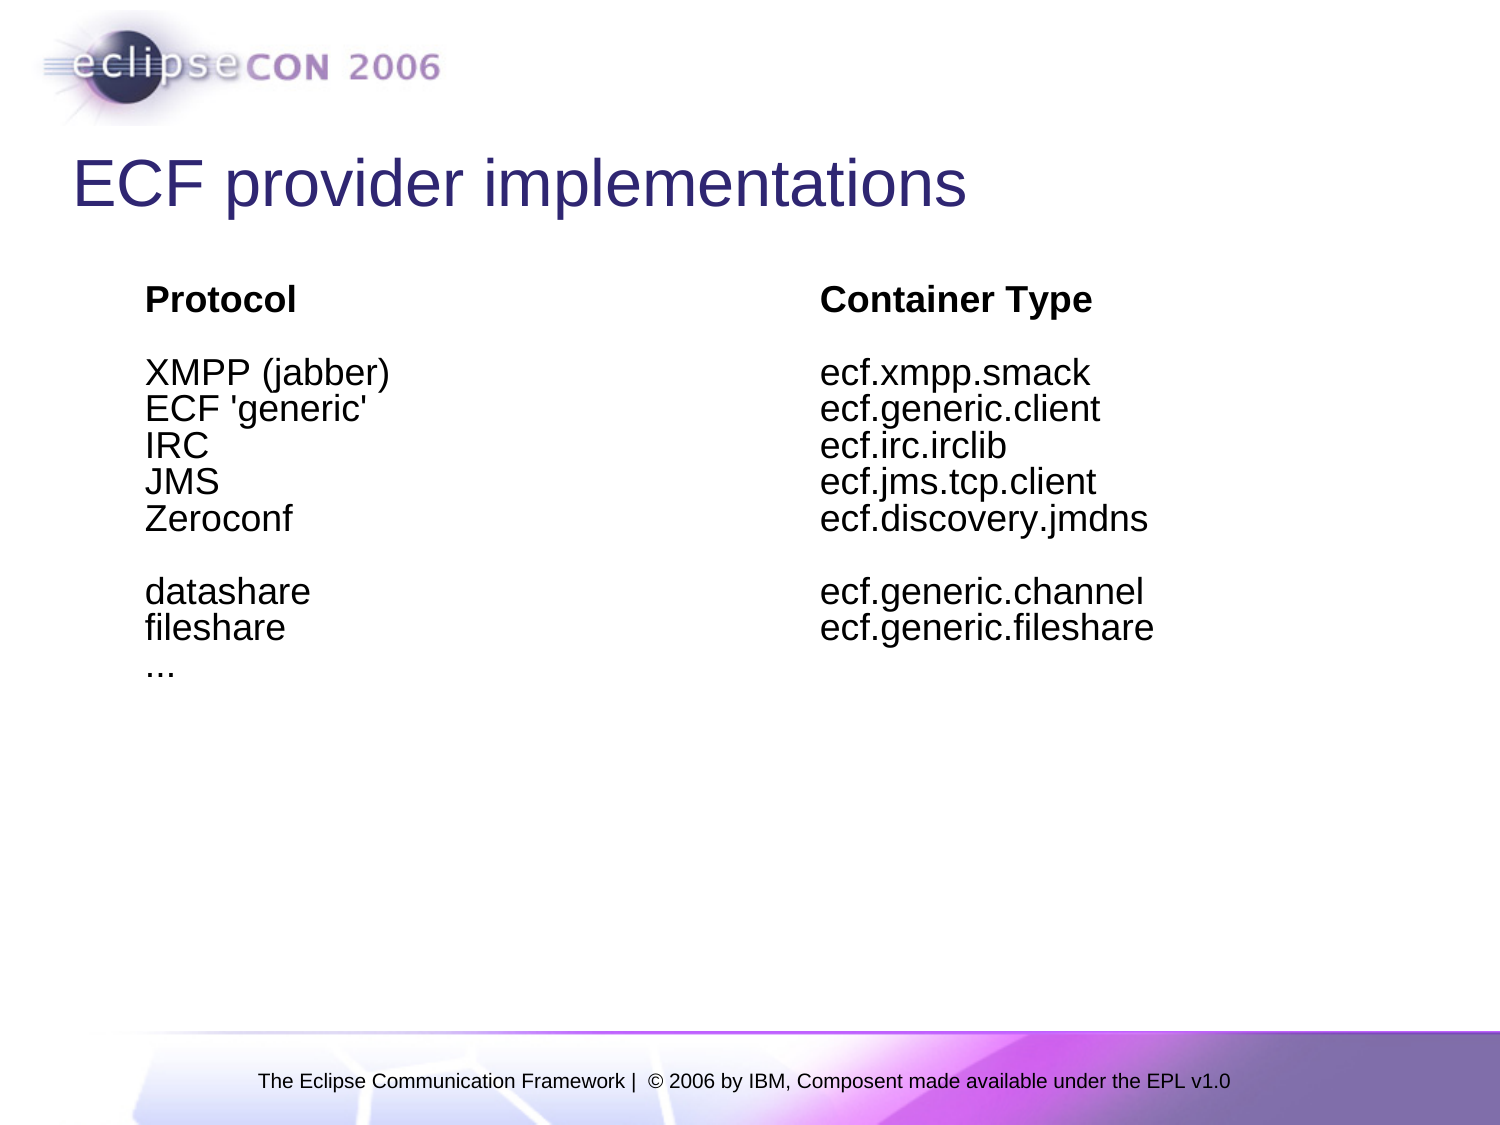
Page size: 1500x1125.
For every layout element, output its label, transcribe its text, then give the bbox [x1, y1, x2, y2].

title ECF provider implementations [72, 150, 1425, 226]
picture [0, 1031, 1500, 1125]
picture [31, 10, 1040, 126]
text_box Protocol Container Type XMPP (jabber) ecf.xmpp.smack ECF 'generic' ecf.generic.client IRC ecf.irc.irclib JMS ecf.jms.tcp.client Zeroconf ecf.discovery.jmdns datashare ecf.generic.channel fileshare ecf.generic.fileshare ... [130, 275, 1287, 736]
